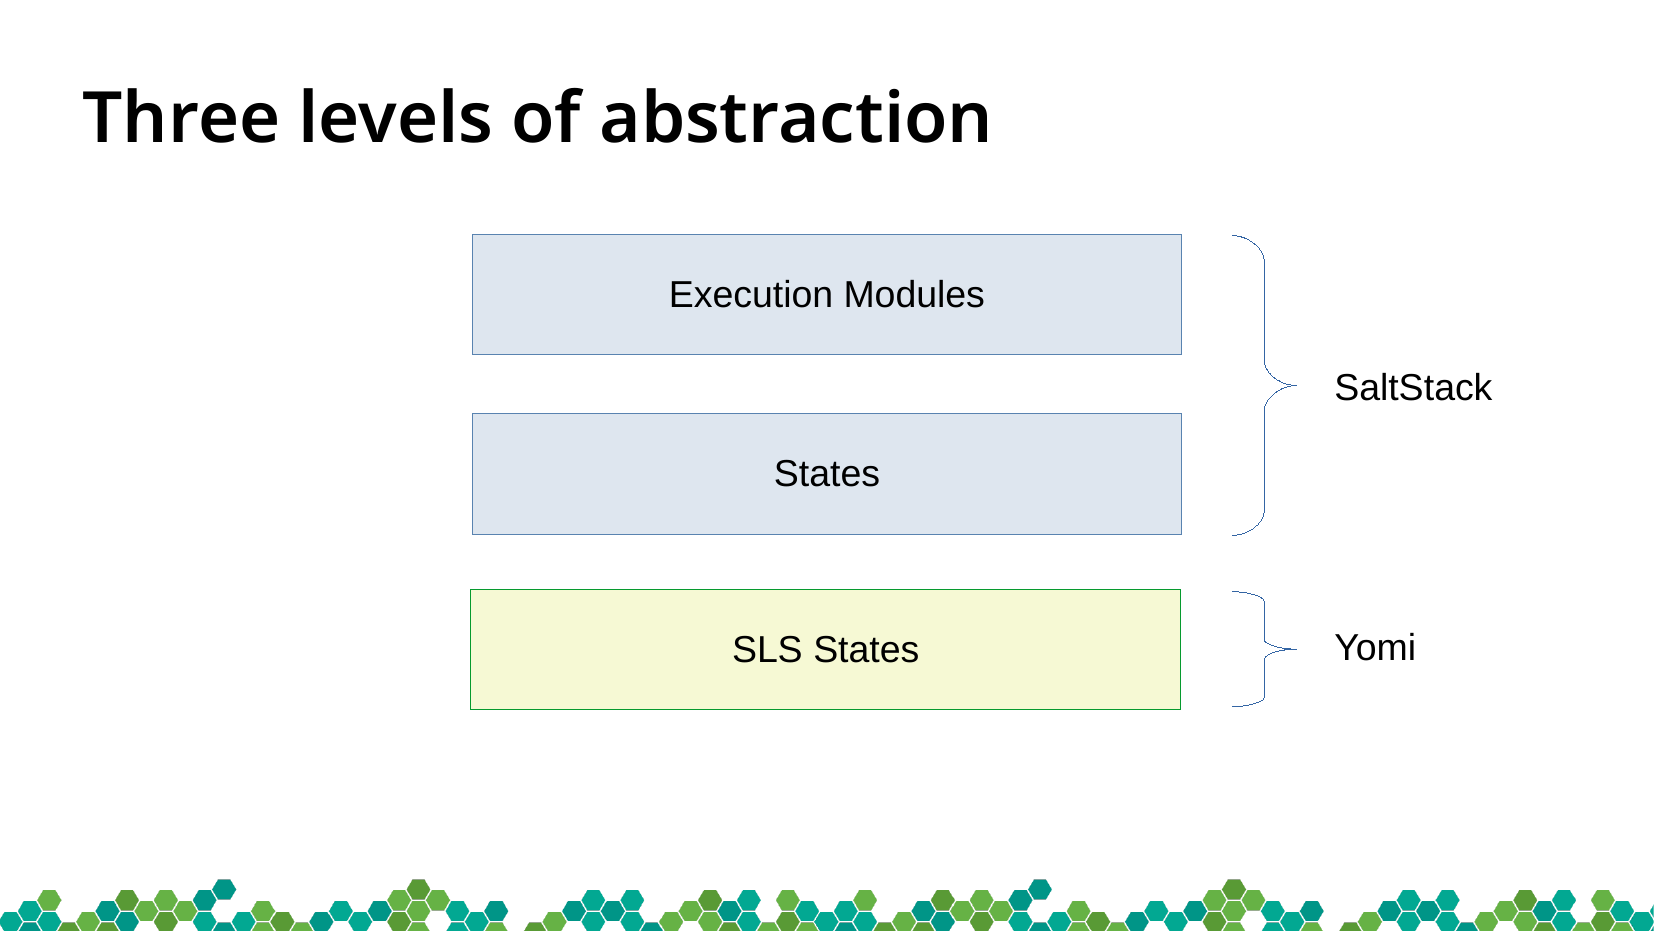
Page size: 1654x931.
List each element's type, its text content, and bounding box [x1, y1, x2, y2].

title Three levels of abstraction [82, 37, 1571, 193]
text_box Execution Modules [472, 234, 1182, 355]
picture [0, 871, 1654, 931]
text_box SaltStack [1319, 359, 1508, 417]
text_box States [472, 413, 1182, 535]
text_box Yomi [1319, 619, 1431, 677]
text_box SLS States [470, 589, 1181, 710]
